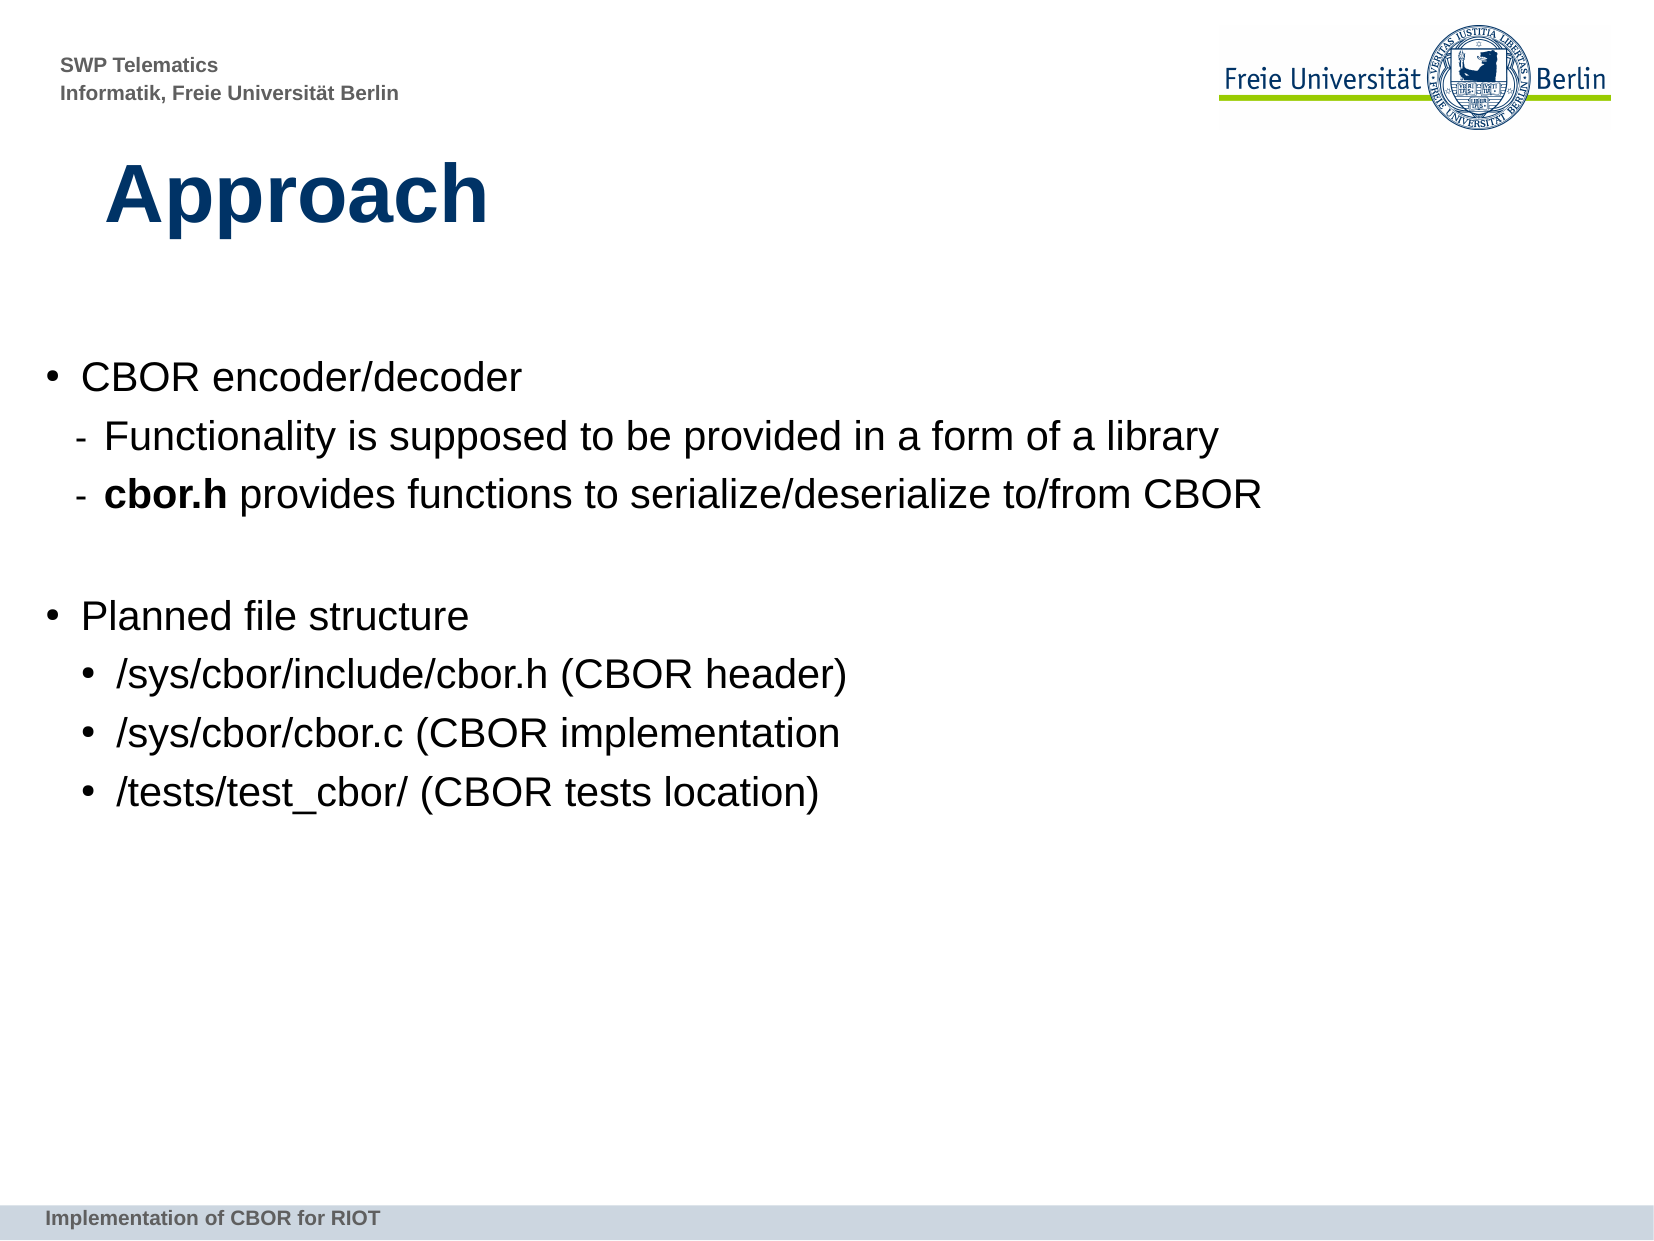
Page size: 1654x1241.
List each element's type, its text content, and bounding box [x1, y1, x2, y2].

picture [1219, 25, 1611, 130]
list CBOR encoder/decoder Functionality is supposed to be provided in a form of a library cbor.h provides functions to serialize/deserialize to/from CBOR Planned file structure /sys/cbor/include/cbor.h (CBOR header) /sys/cbor/cbor.c (CBOR implementation /tests/test_cbor/ (CBOR tests location) [45, 352, 1609, 1073]
title Approach [45, 147, 1609, 260]
